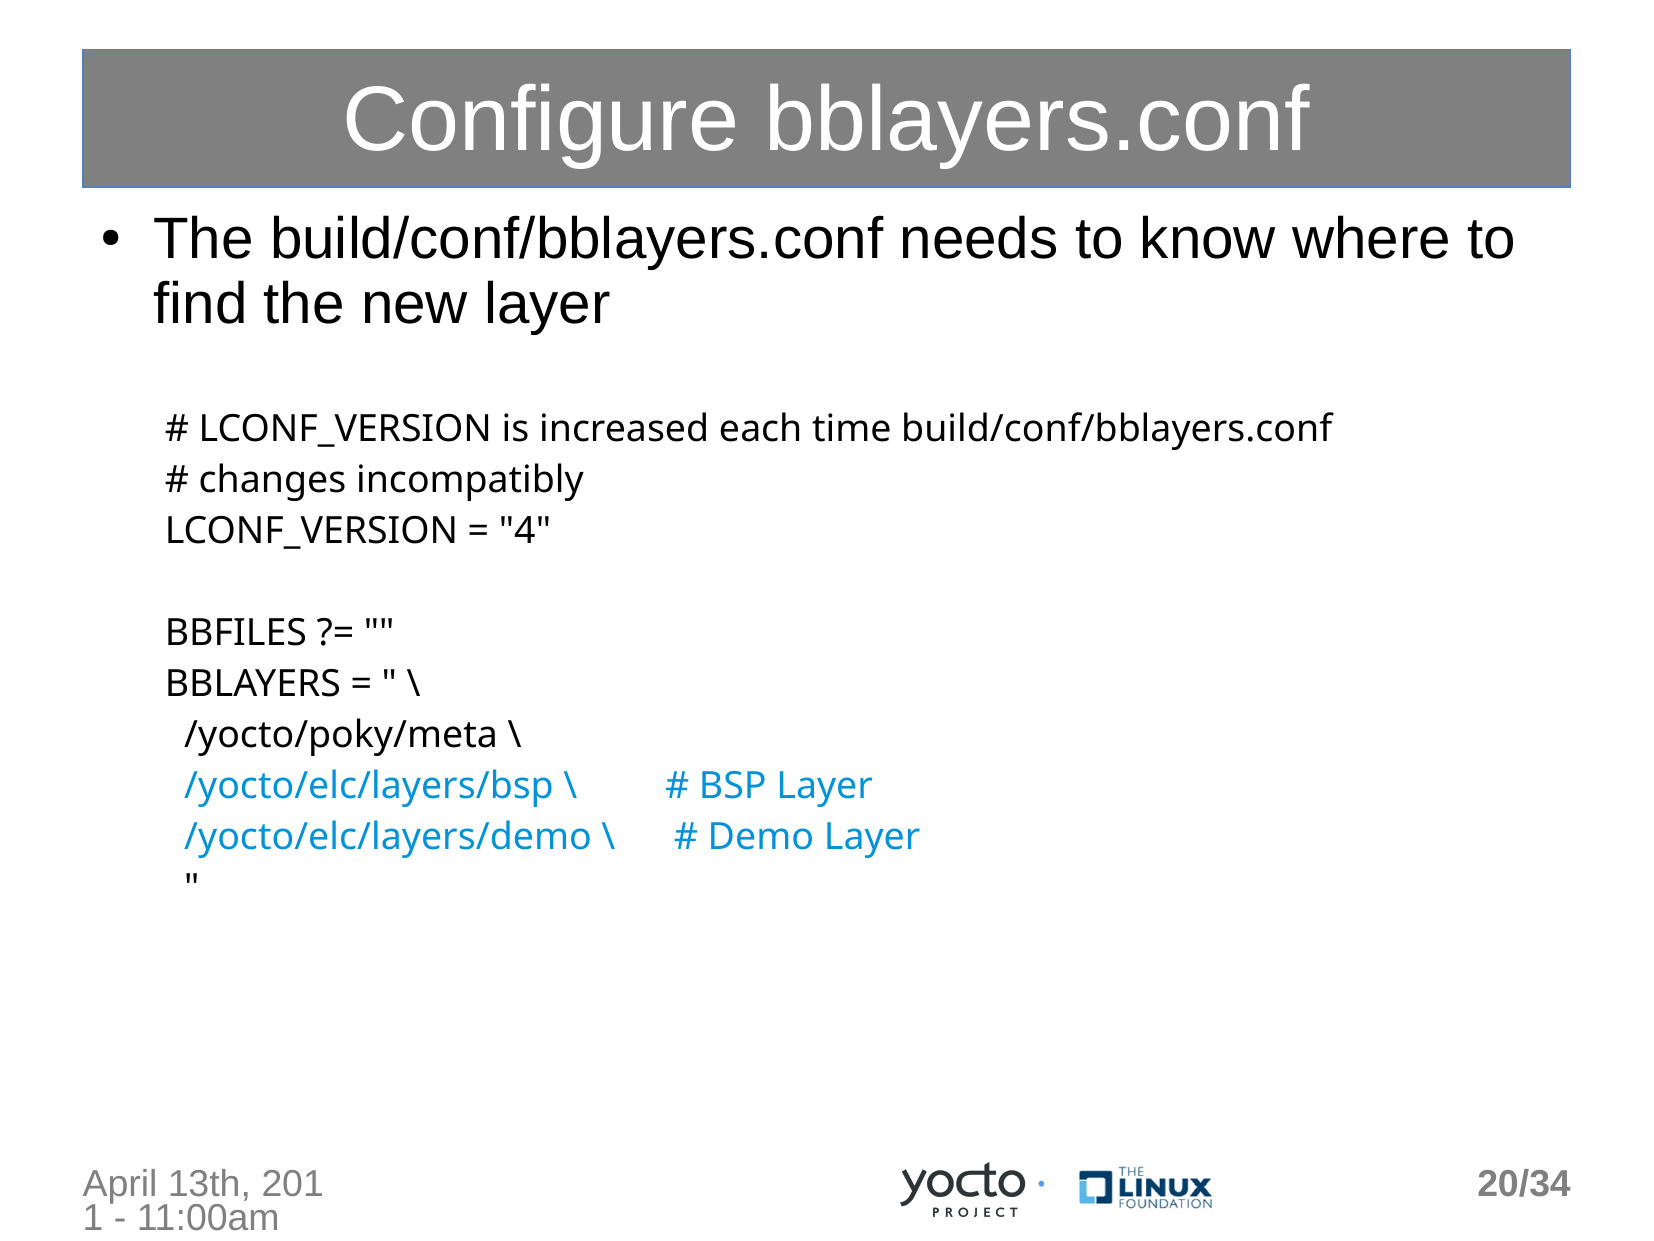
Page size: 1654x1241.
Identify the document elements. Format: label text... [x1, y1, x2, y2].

picture [900, 1162, 1044, 1217]
list The build/conf/bblayers.conf needs to know where to find the new layer [82, 206, 1576, 1025]
text_box # LCONF_VERSION is increased each time build/conf/bblayers.conf # changes incompatibly LCONF_VERSION = "4" BBFILES ?= "" BBLAYERS = " \ /yocto/poky/meta \ /yocto/elc/layers/bsp \ # BSP Layer /yocto/elc/layers/demo \ # Demo Layer " [150, 393, 1434, 888]
picture [1075, 1162, 1215, 1211]
title Configure bblayers.conf [82, 56, 1571, 181]
